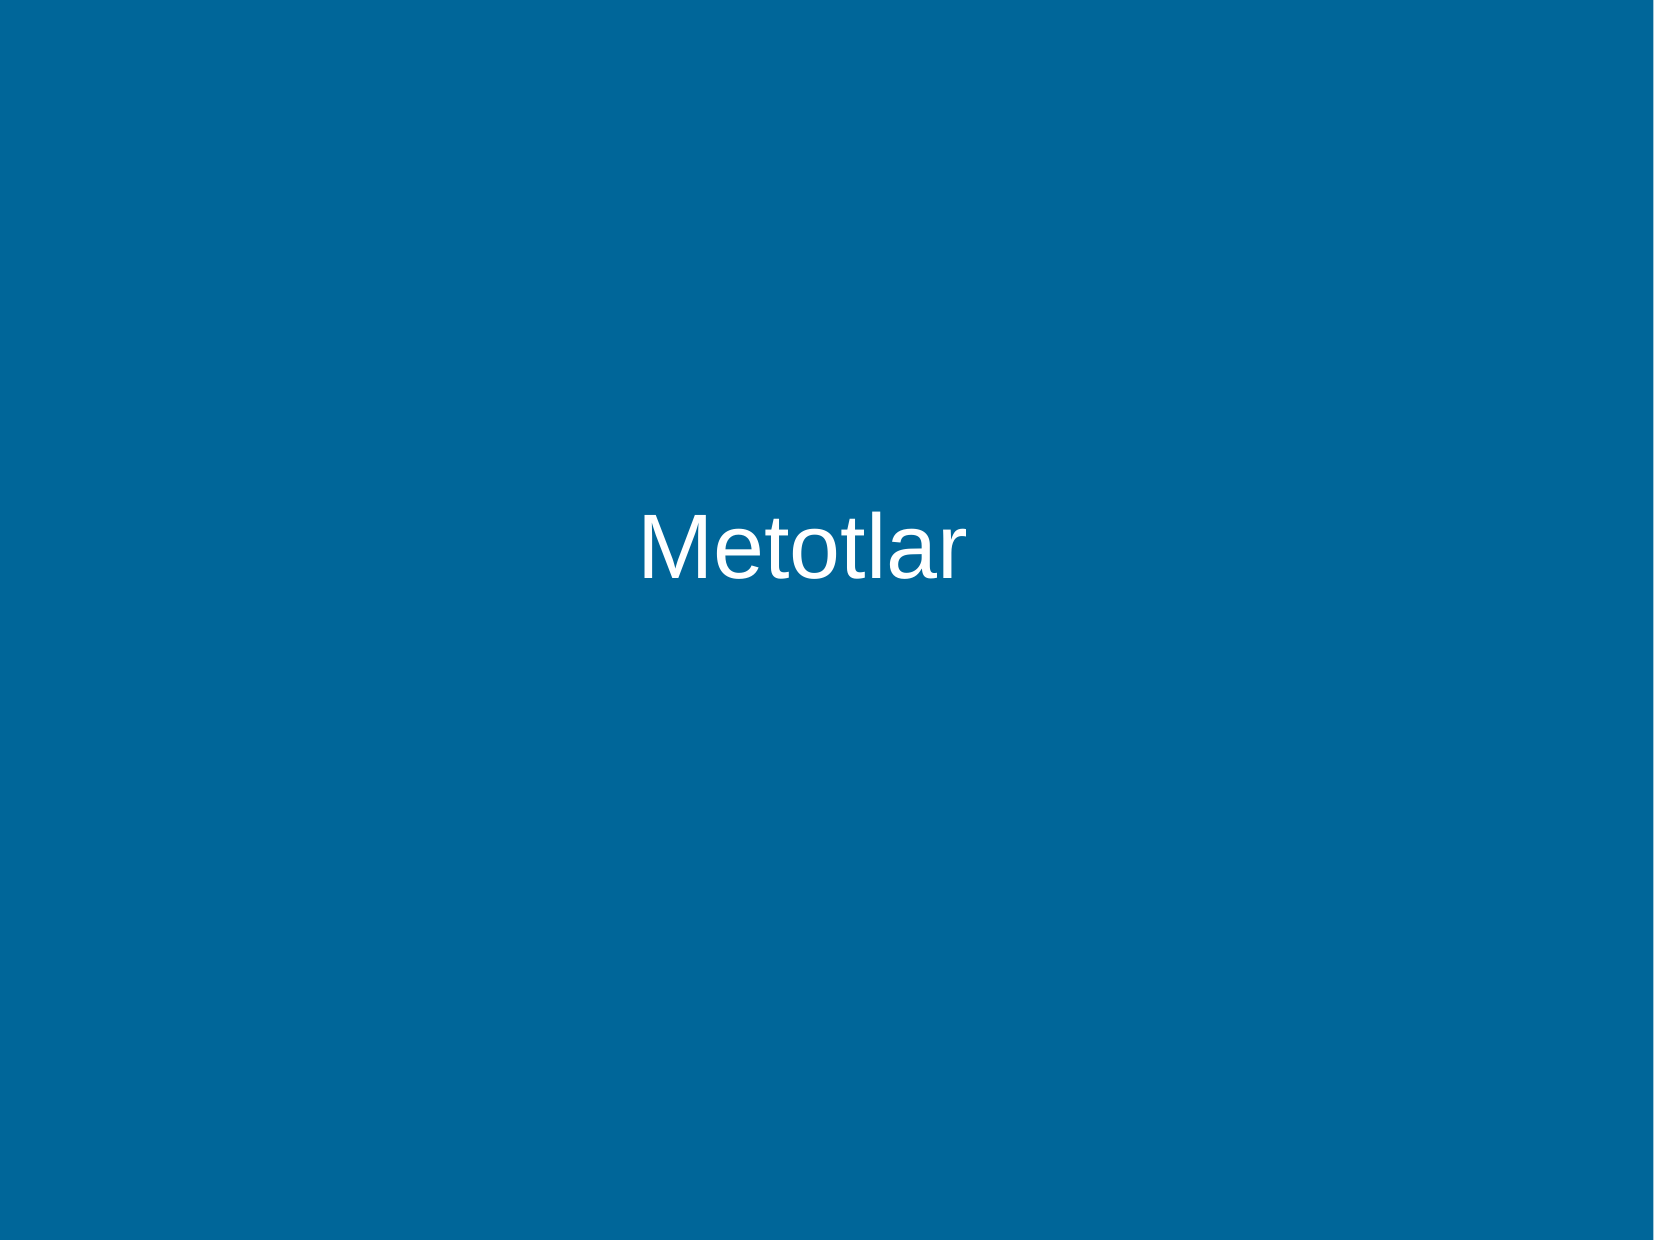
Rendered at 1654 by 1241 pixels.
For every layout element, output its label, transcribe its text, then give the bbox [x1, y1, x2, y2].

title Metotlar [59, 442, 1548, 650]
